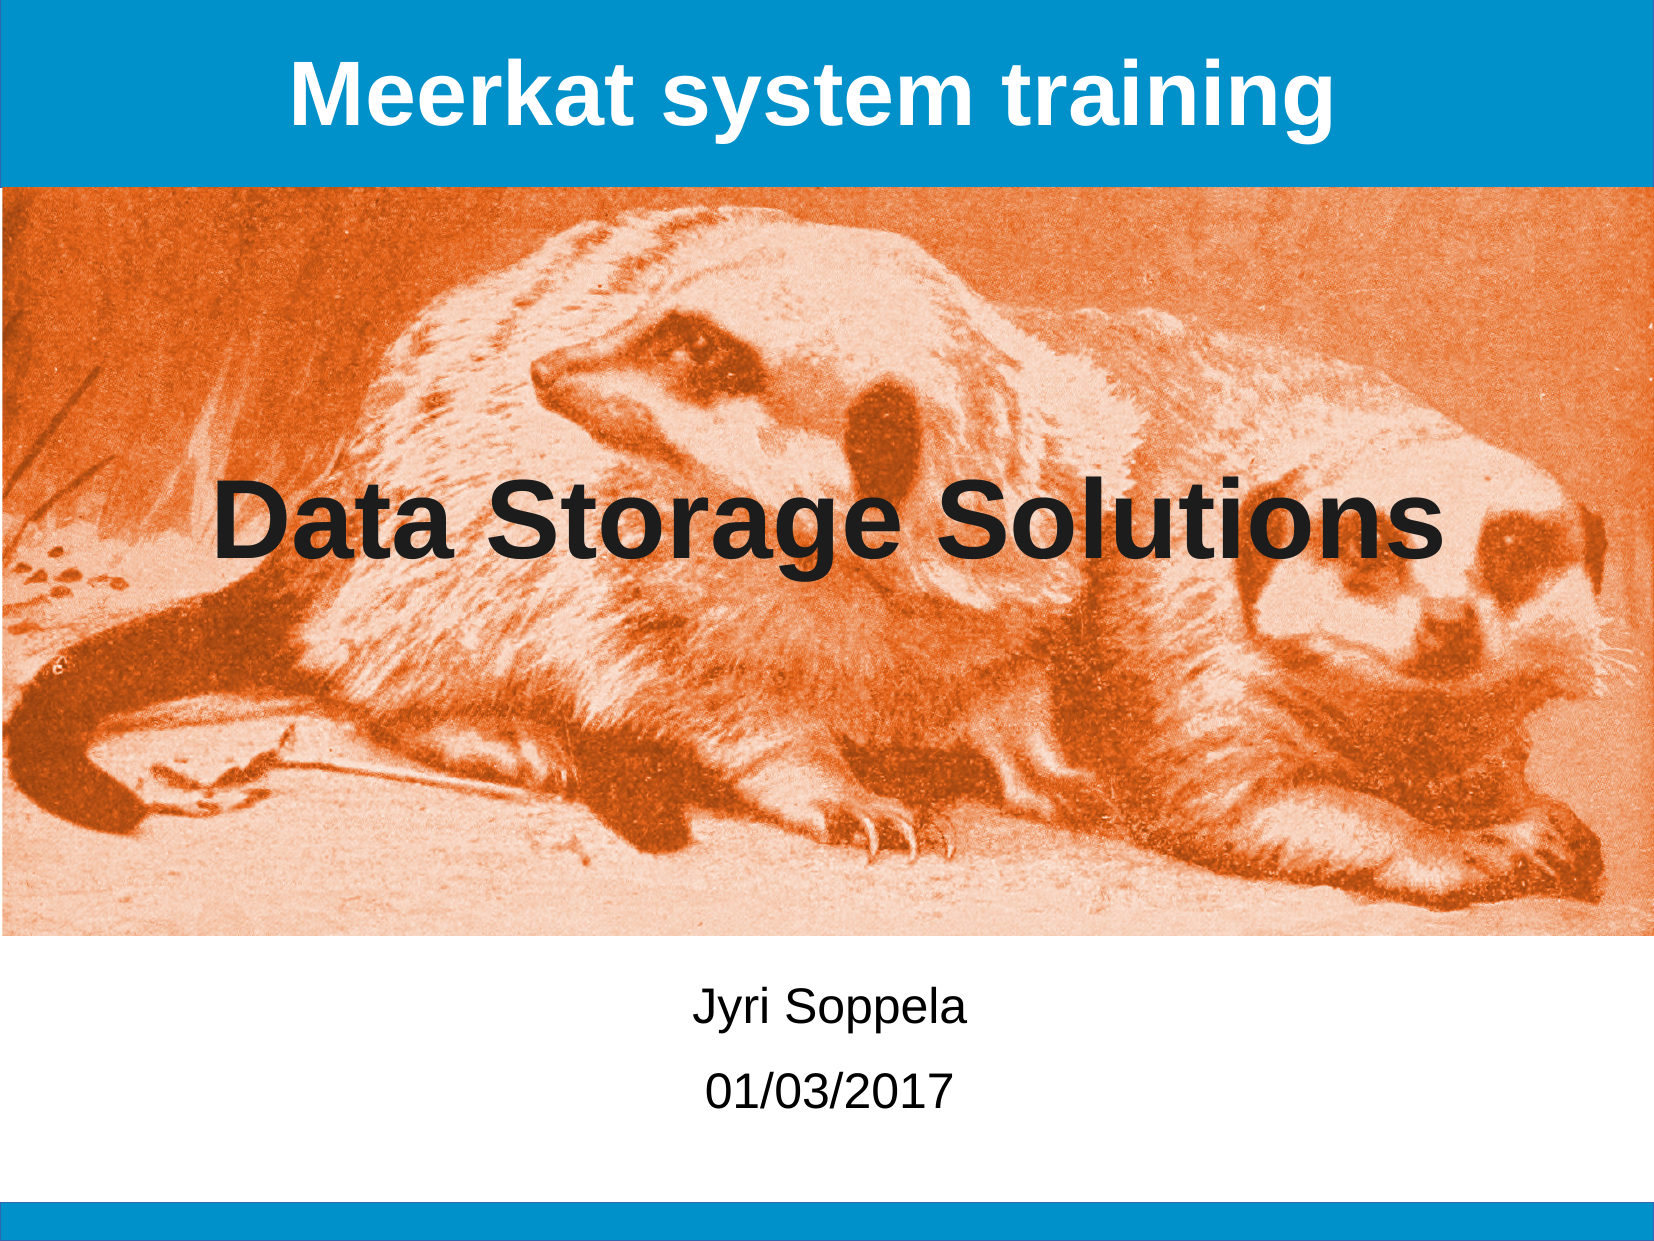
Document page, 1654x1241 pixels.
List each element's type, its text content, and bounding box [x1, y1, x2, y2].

picture [2, 188, 1654, 936]
title Meerkat system training [0, 0, 1654, 188]
list Jyri Soppela 01/03/2017 [85, 936, 1574, 1178]
